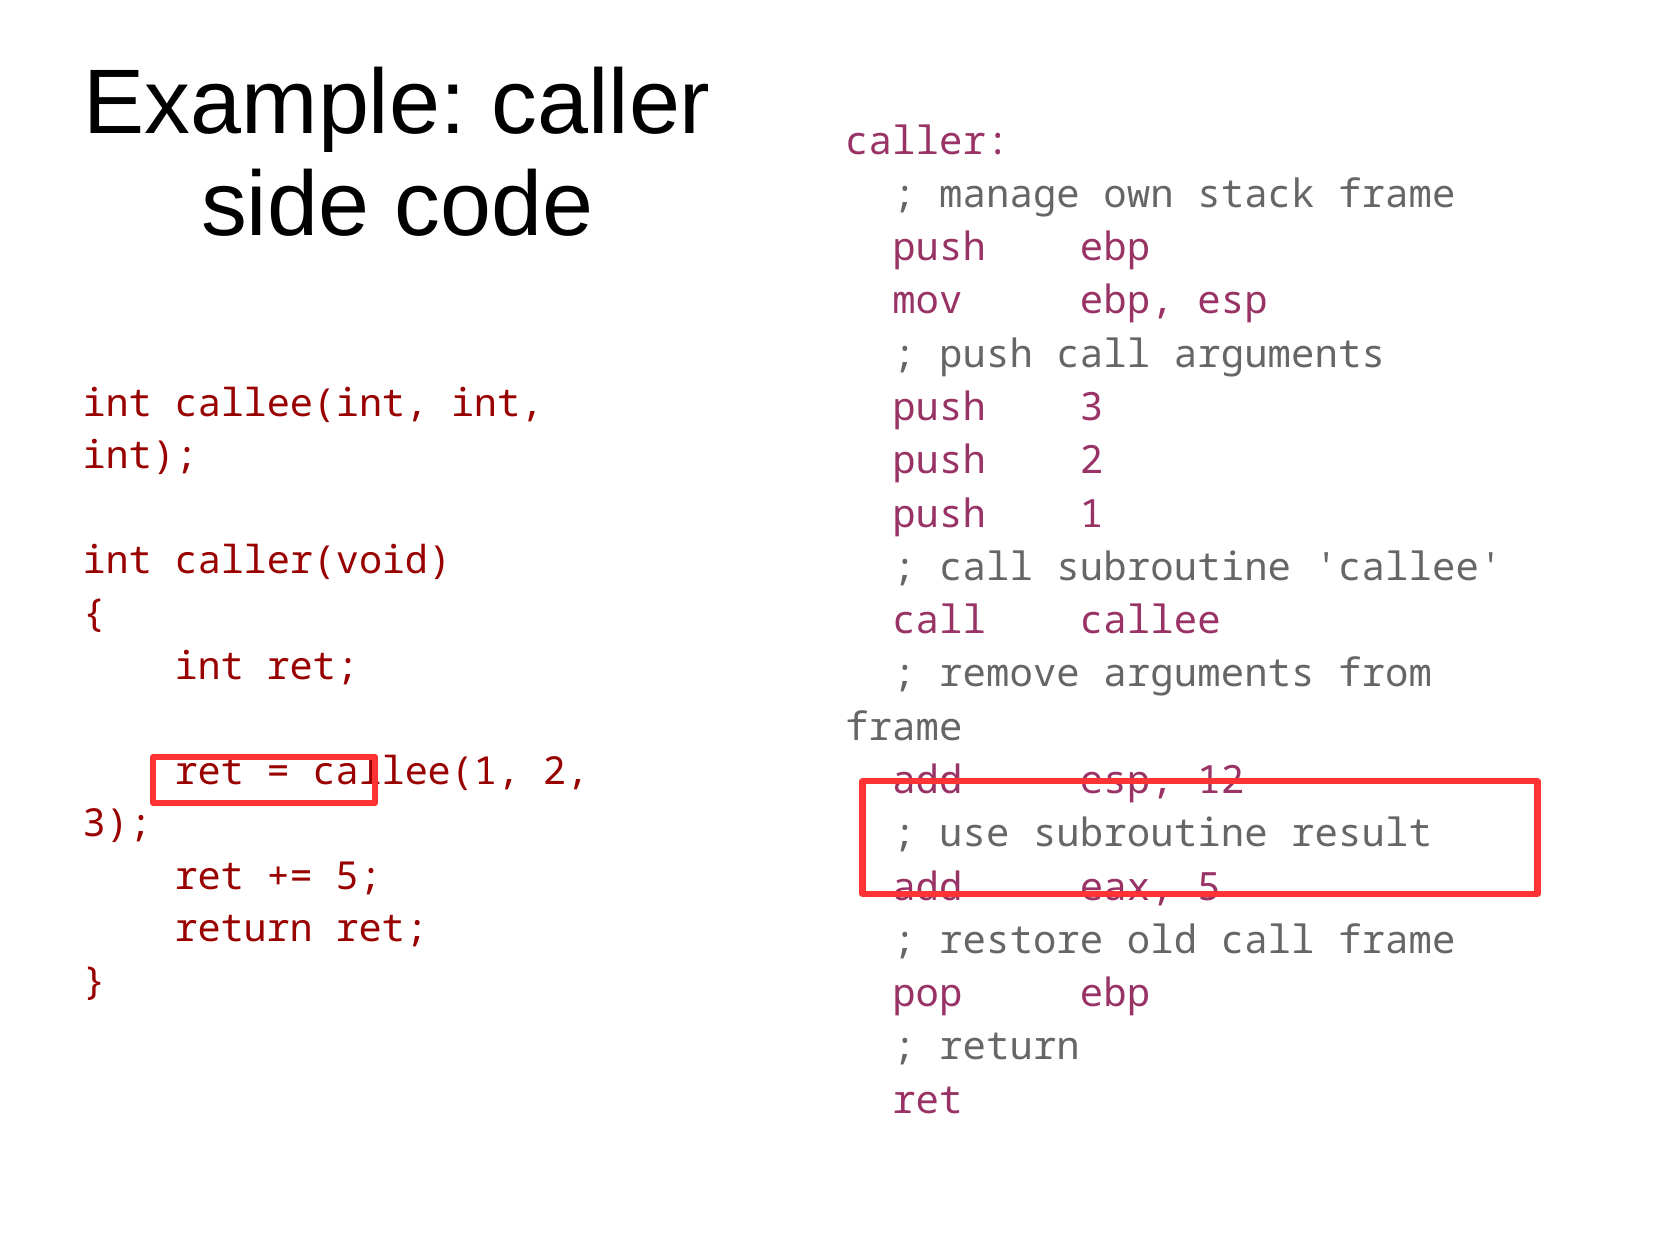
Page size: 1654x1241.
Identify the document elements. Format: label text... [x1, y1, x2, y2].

list int callee(int, int, int); int caller(void) { int ret; ret = callee(1, 2, 3); ret += 5; return ret; } [82, 375, 638, 1010]
list caller: ; manage own stack frame push ebp mov ebp, esp ; push call arguments push 3 push 2 push 1 ; call subroutine 'callee' call callee ; remove arguments from frame add esp, 12 ; use subroutine result add eax, 5 ; restore old call frame pop ebp ; return ret [845, 112, 1572, 1126]
title Example: caller side code [82, 49, 713, 257]
